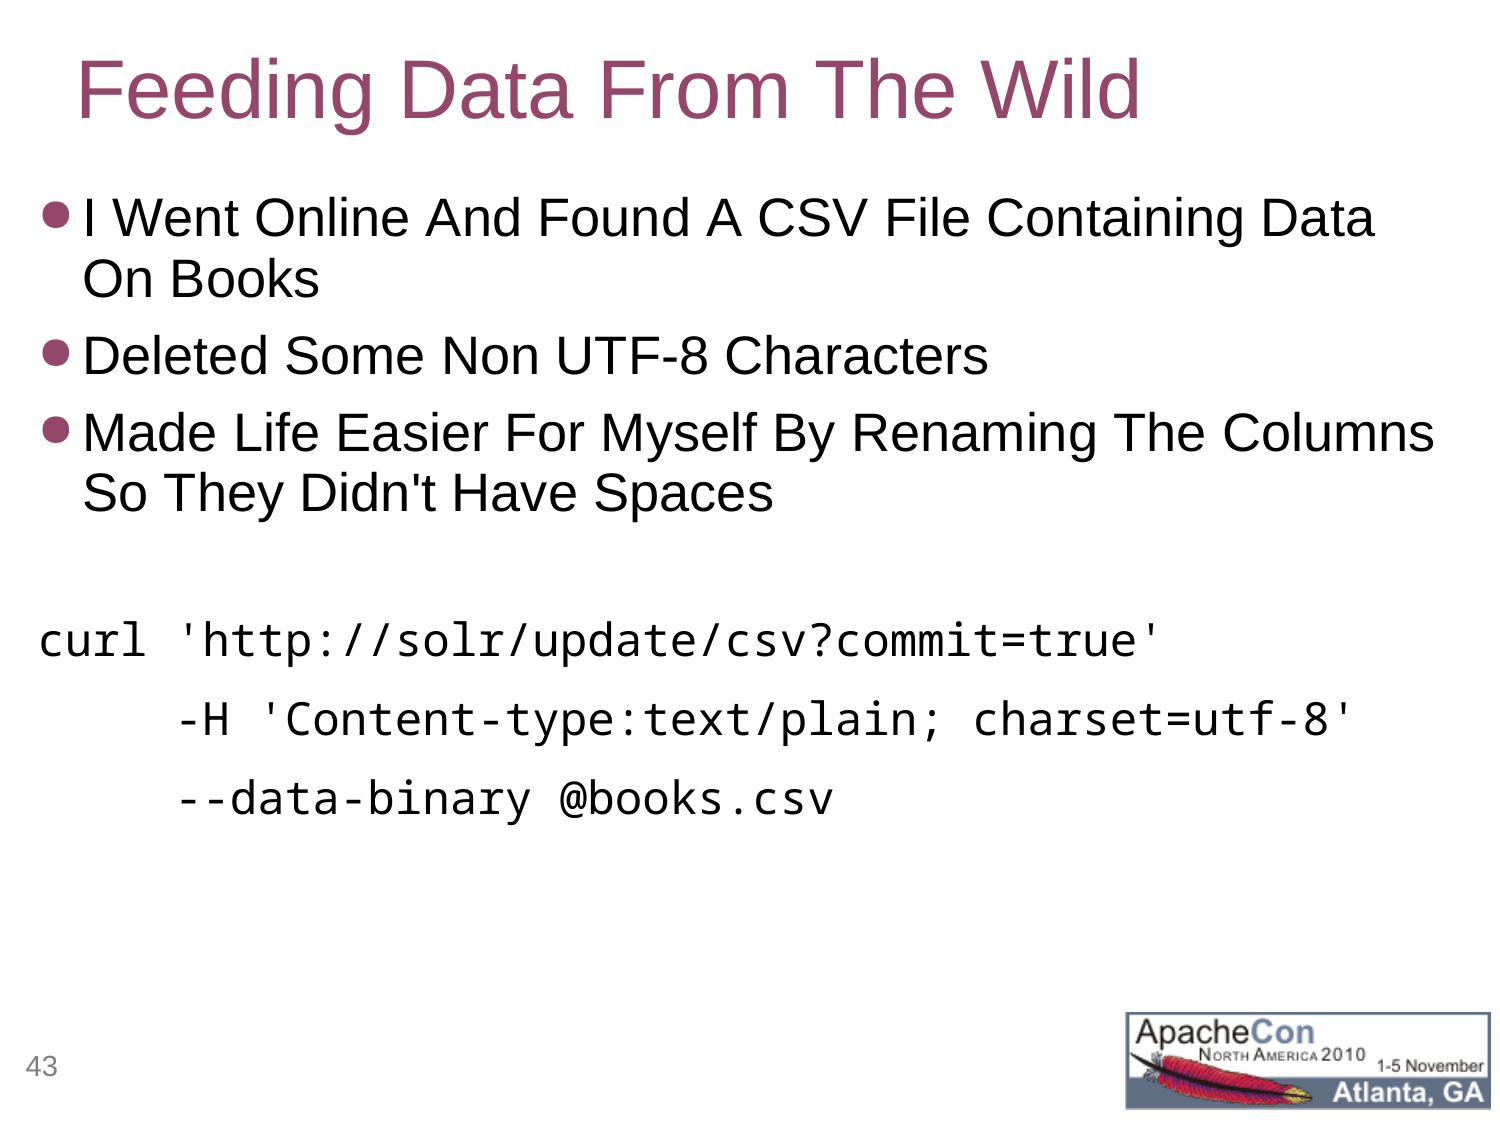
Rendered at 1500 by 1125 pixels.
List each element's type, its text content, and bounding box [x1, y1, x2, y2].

list I Went Online And Found A CSV File Containing Data On Books Deleted Some Non UTF-8 Characters Made Life Easier For Myself By Renaming The Columns So They Didn't Have Spaces curl 'http://solr/update/csv?commit=true' -H 'Content-type:text/plain; charset=utf-8' --data-binary @books.csv [37, 187, 1463, 1006]
picture [1125, 1012, 1491, 1110]
title Feeding Data From The Wild [75, 0, 1425, 181]
